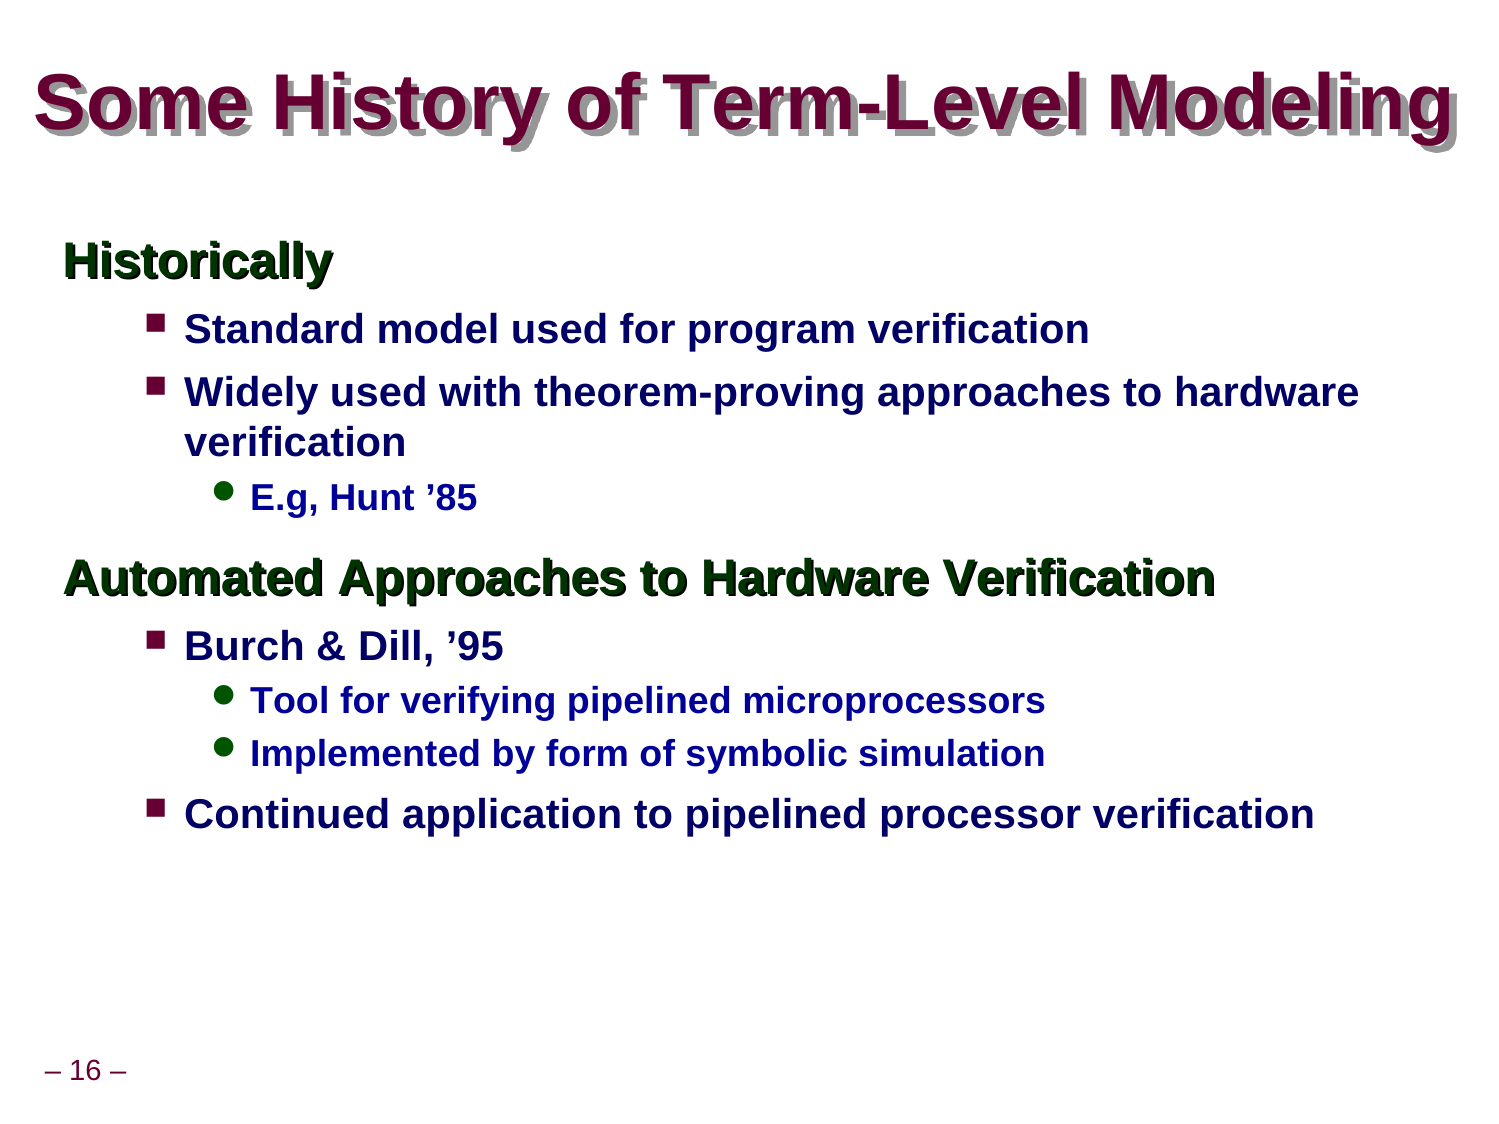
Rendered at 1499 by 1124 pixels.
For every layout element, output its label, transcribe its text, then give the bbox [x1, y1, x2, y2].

list Historically Standard model used for program verification Widely used with theorem-proving approaches to hardware verification E.g, Hunt ’85 Automated Approaches to Hardware Verification Burch & Dill, ’95 Tool for verifying pipelined microprocessors Implemented by form of symbolic simulation Continued application to pipelined processor verification [47, 224, 1409, 1056]
title Some History of Term-Level Modeling [33, 40, 1462, 169]
